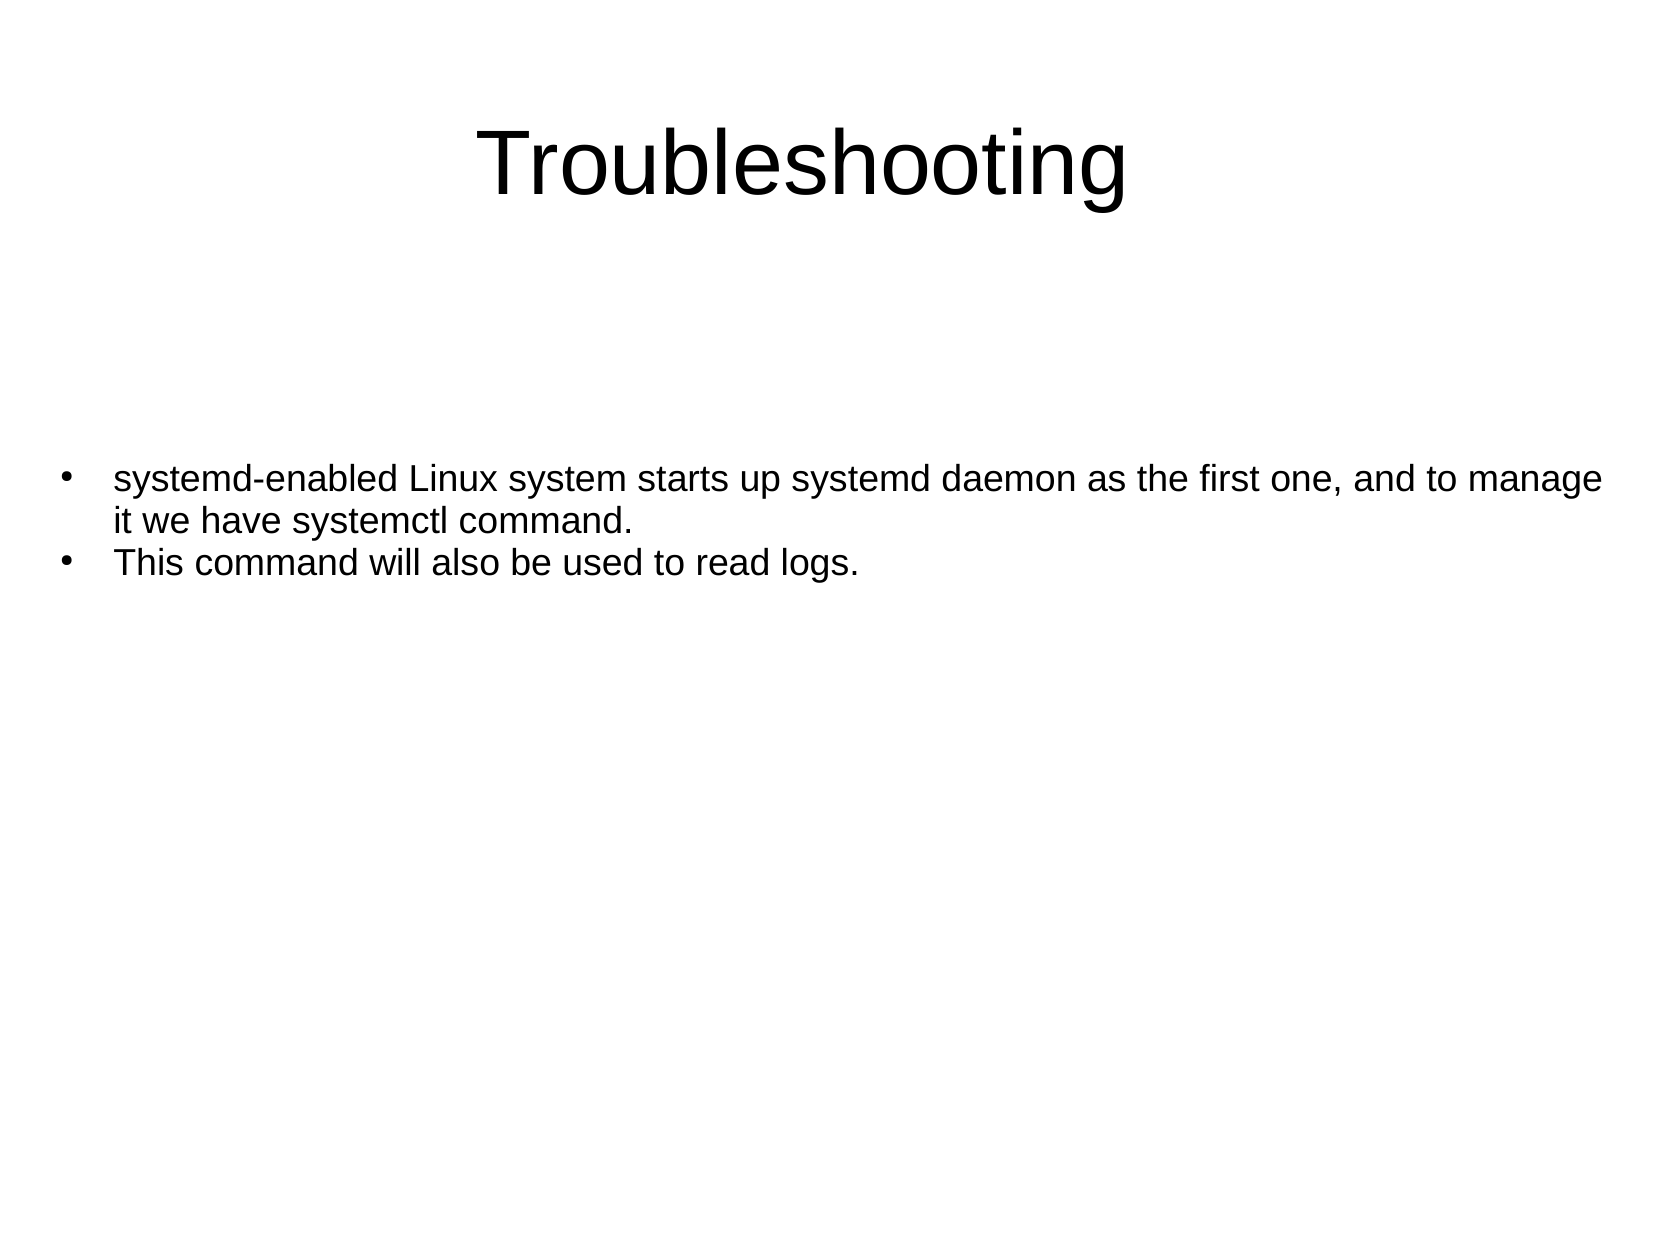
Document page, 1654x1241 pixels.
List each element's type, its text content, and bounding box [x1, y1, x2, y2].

title Troubleshooting [59, 59, 1548, 267]
text_box systemd-enabled Linux system starts up systemd daemon as the first one, and to manage it we have systemctl command. This command will also be used to read logs. [27, 449, 1630, 804]
